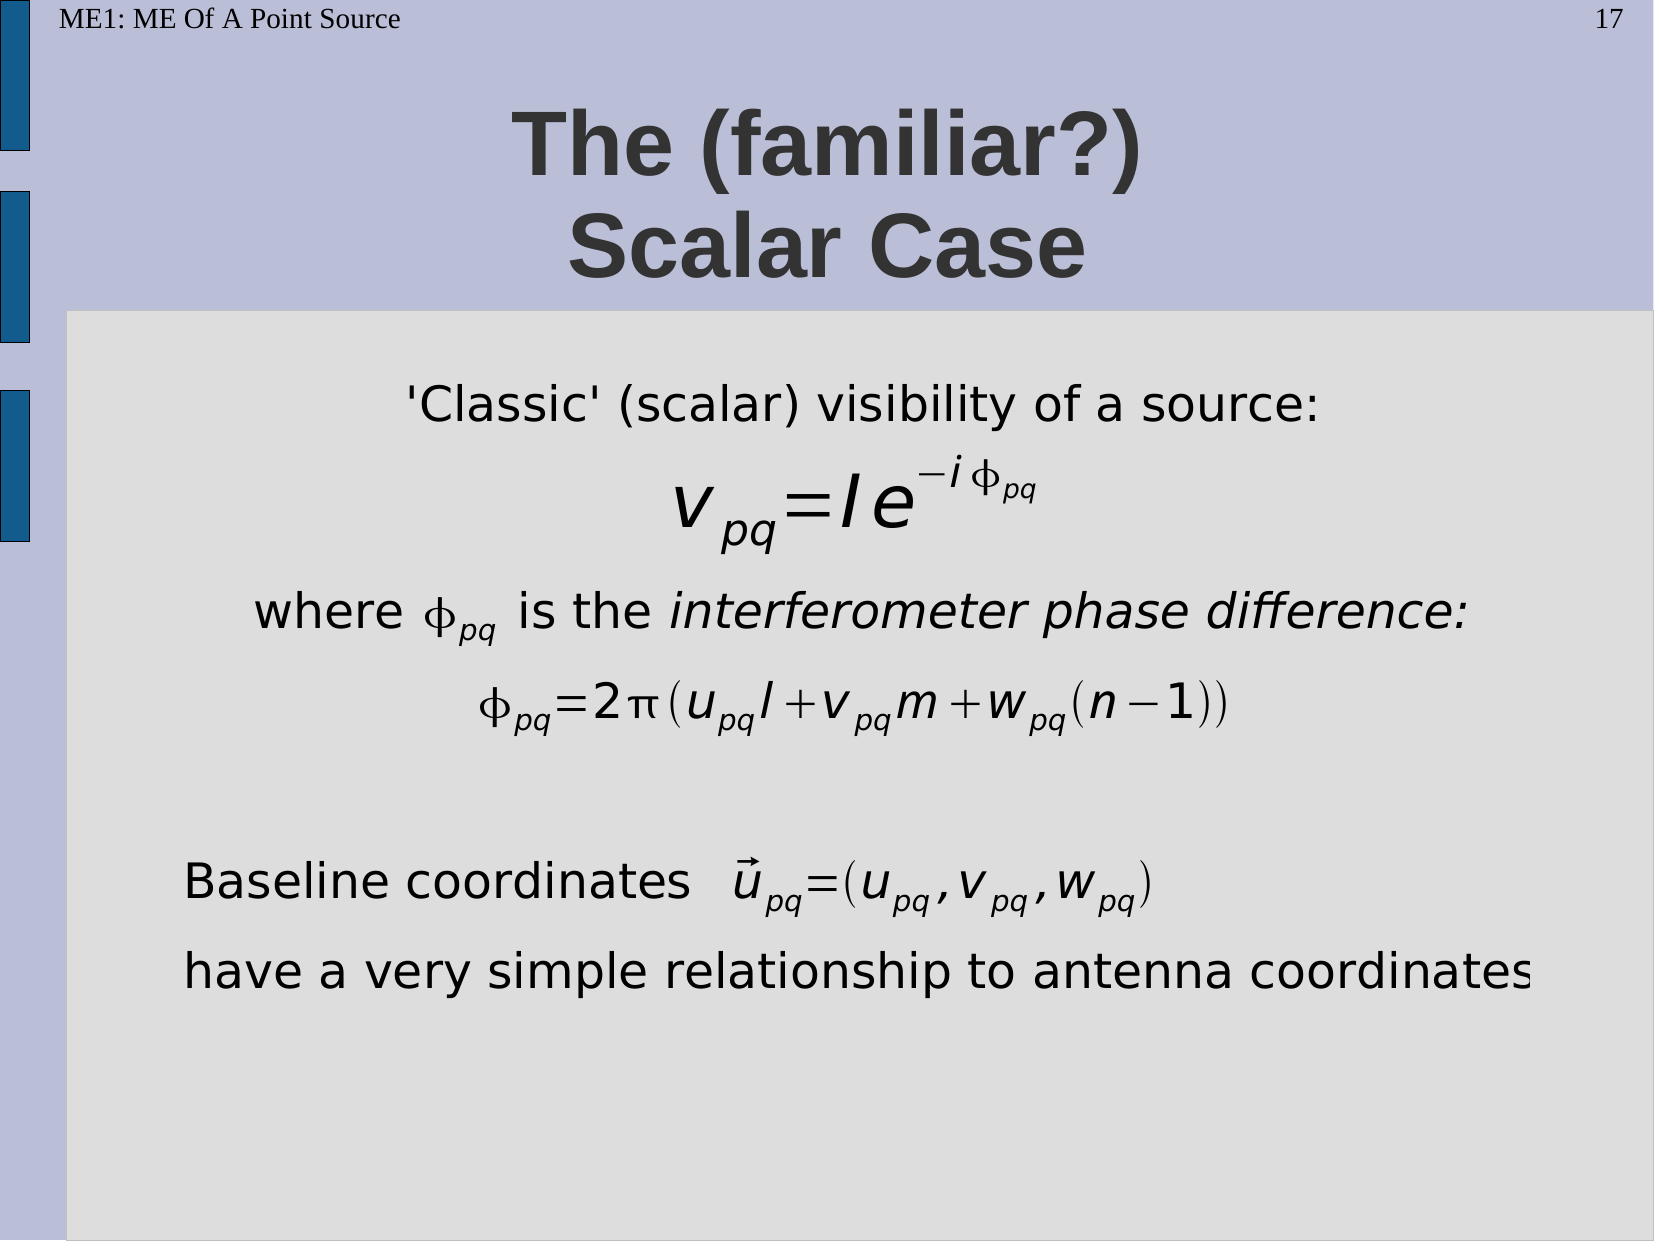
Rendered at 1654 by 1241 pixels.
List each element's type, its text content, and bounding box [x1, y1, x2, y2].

chart [177, 354, 1530, 1096]
title The (familiar?) Scalar Case [121, 87, 1534, 302]
